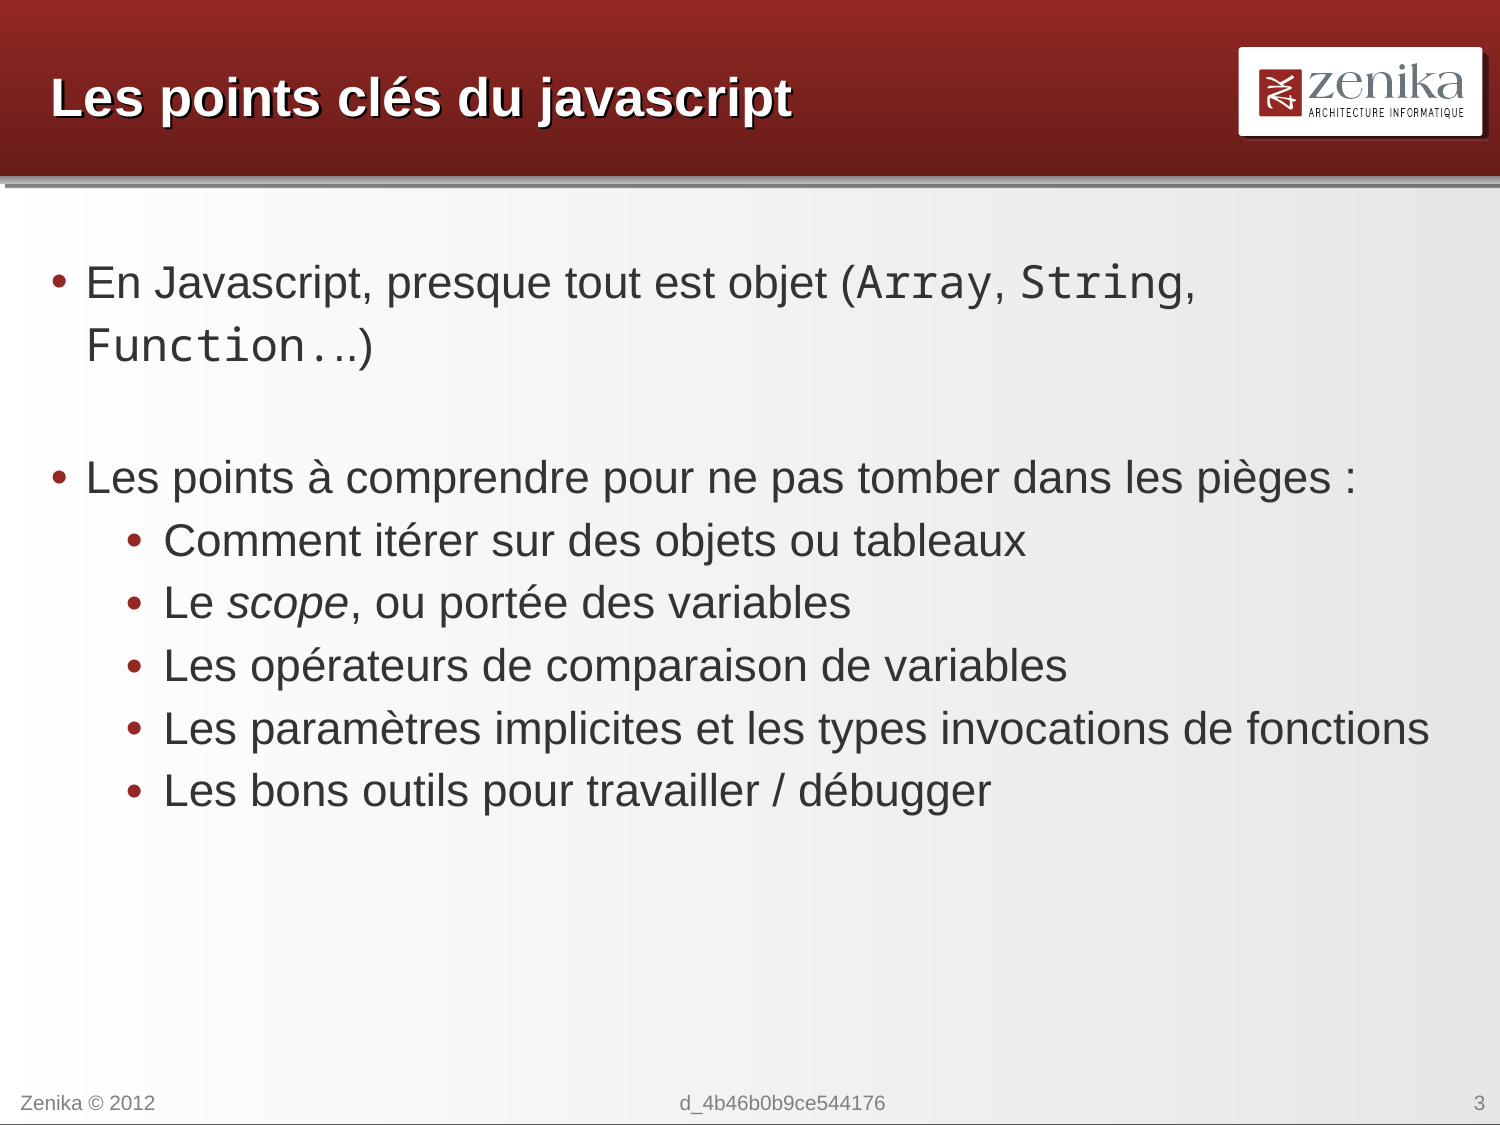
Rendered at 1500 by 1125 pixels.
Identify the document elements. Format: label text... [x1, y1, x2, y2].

list En Javascript, presque tout est objet (Array, String, Function...) Les points à comprendre pour ne pas tomber dans les pièges : Comment itérer sur des objets ou tableaux Le scope, ou portée des variables Les opérateurs de comparaison de variables Les paramètres implicites et les types invocations de fonctions Les bons outils pour travailler / débugger [50, 249, 1435, 1079]
picture [1257, 58, 1464, 125]
title Les points clés du javascript [50, 15, 1206, 180]
